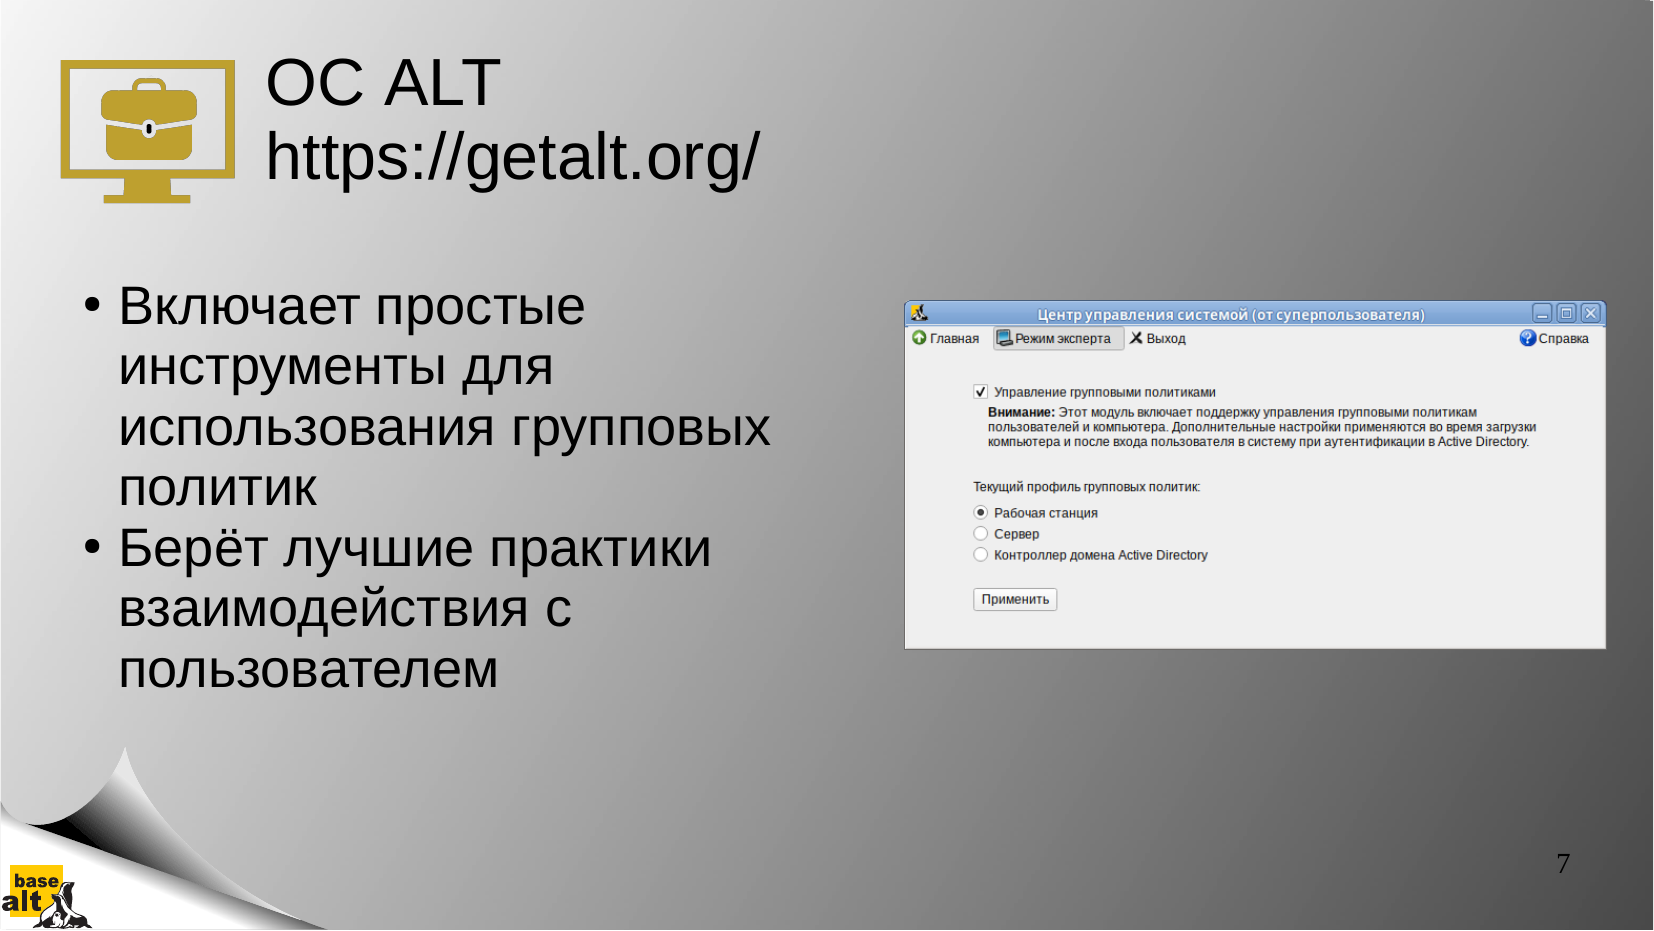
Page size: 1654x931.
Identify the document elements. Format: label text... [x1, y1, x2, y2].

subtitle Включает простые инструменты для использования групповых политик Берёт лучшие практики взаимодействия с пользователем [82, 217, 886, 757]
picture [59, 58, 237, 204]
picture [904, 300, 1607, 650]
title ОС ALT https://getalt.org/ [265, 41, 1654, 197]
